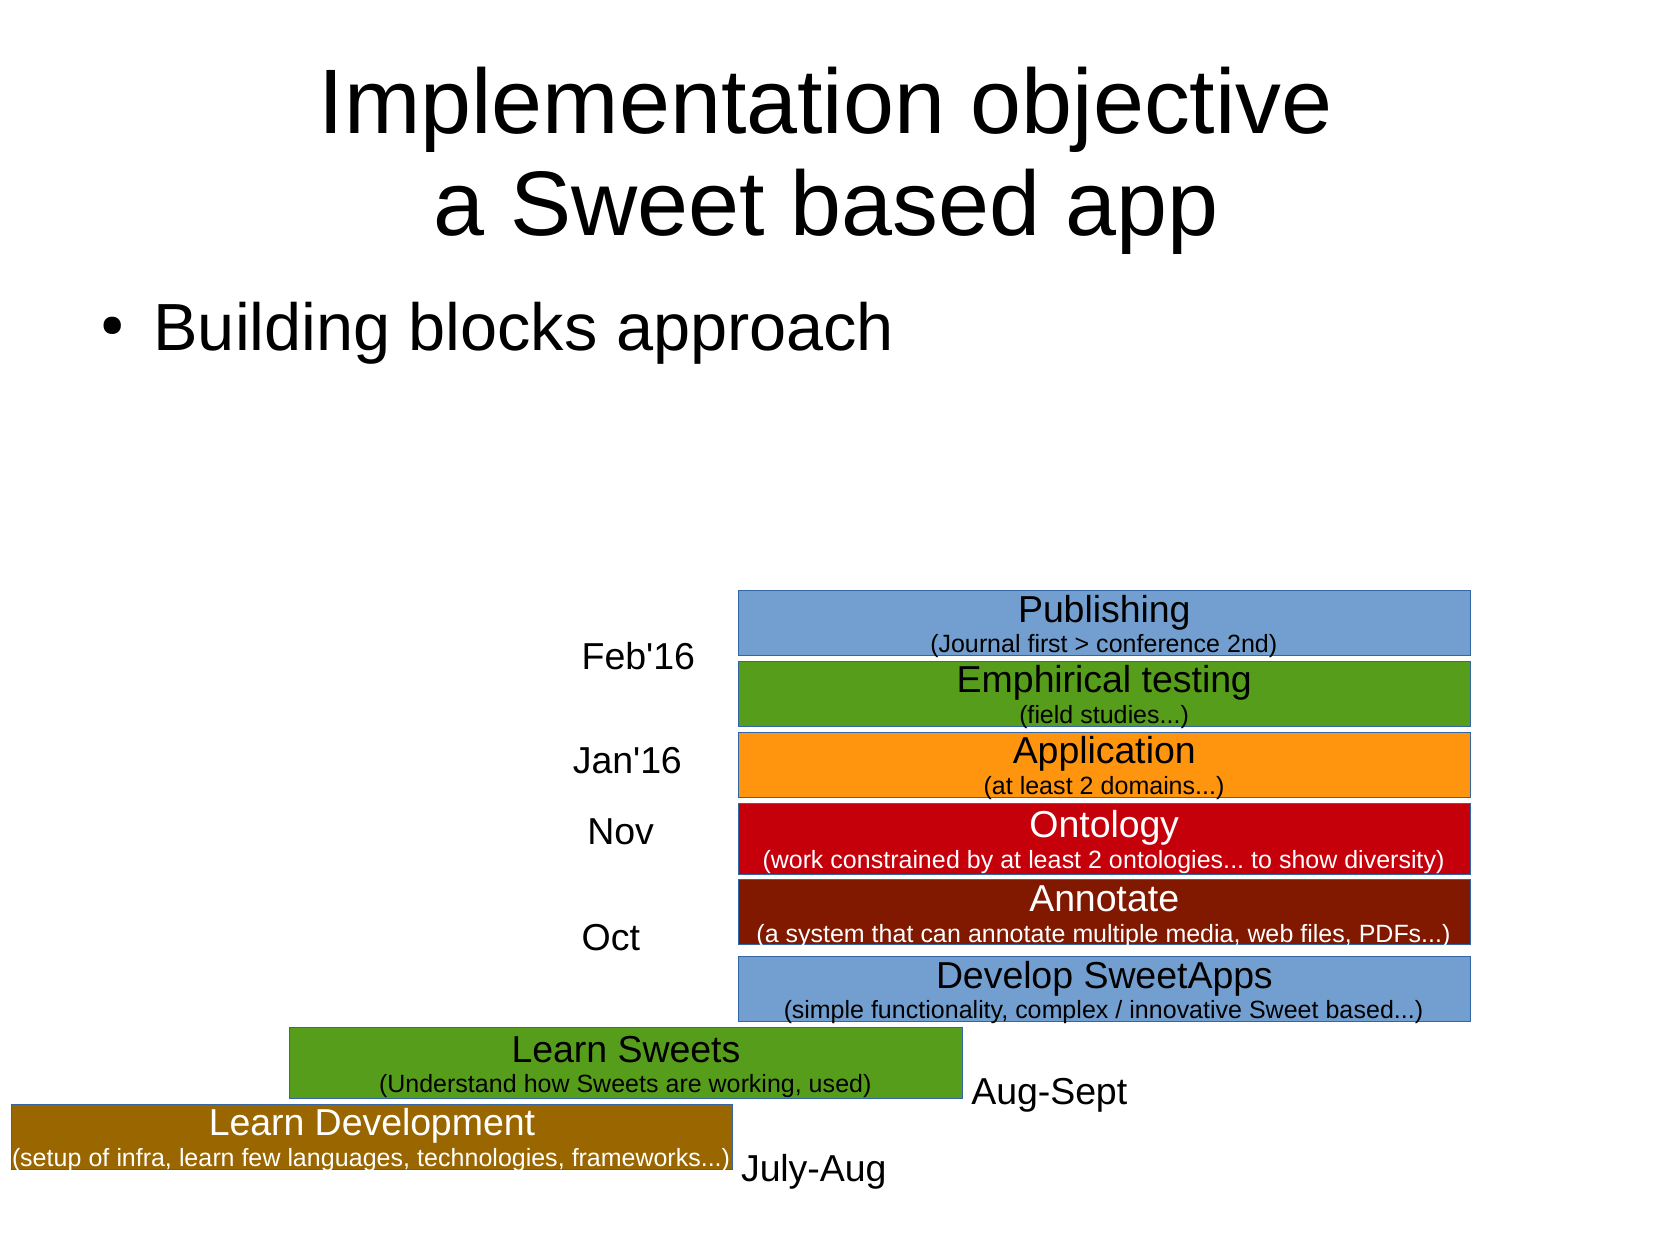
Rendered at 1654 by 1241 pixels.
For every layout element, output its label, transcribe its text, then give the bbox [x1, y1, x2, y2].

text_box Nov [572, 803, 669, 860]
text_box Publishing (Journal first > conference 2nd) [738, 590, 1471, 656]
text_box Jan'16 [558, 732, 697, 790]
list Building blocks approach [82, 290, 1571, 1010]
text_box Annotate (a system that can annotate multiple media, web files, PDFs...) [738, 879, 1471, 945]
text_box Learn Sweets (Understand how Sweets are working, used) [289, 1027, 963, 1099]
text_box Oct [566, 909, 656, 967]
text_box Develop SweetApps (simple functionality, complex / innovative Sweet based...) [738, 956, 1471, 1022]
text_box Emphirical testing (field studies...) [738, 661, 1471, 727]
text_box Application (at least 2 domains...) [738, 732, 1471, 798]
title Implementation objective a Sweet based app [82, 49, 1571, 257]
text_box Feb'16 [566, 628, 710, 686]
text_box Aug-Sept [956, 1062, 1143, 1120]
text_box Ontology (work constrained by at least 2 ontologies... to show diversity) [738, 803, 1471, 875]
text_box July-Aug [726, 1139, 902, 1197]
text_box Learn Development (setup of infra, learn few languages, technologies, frameworks...) [11, 1104, 733, 1170]
